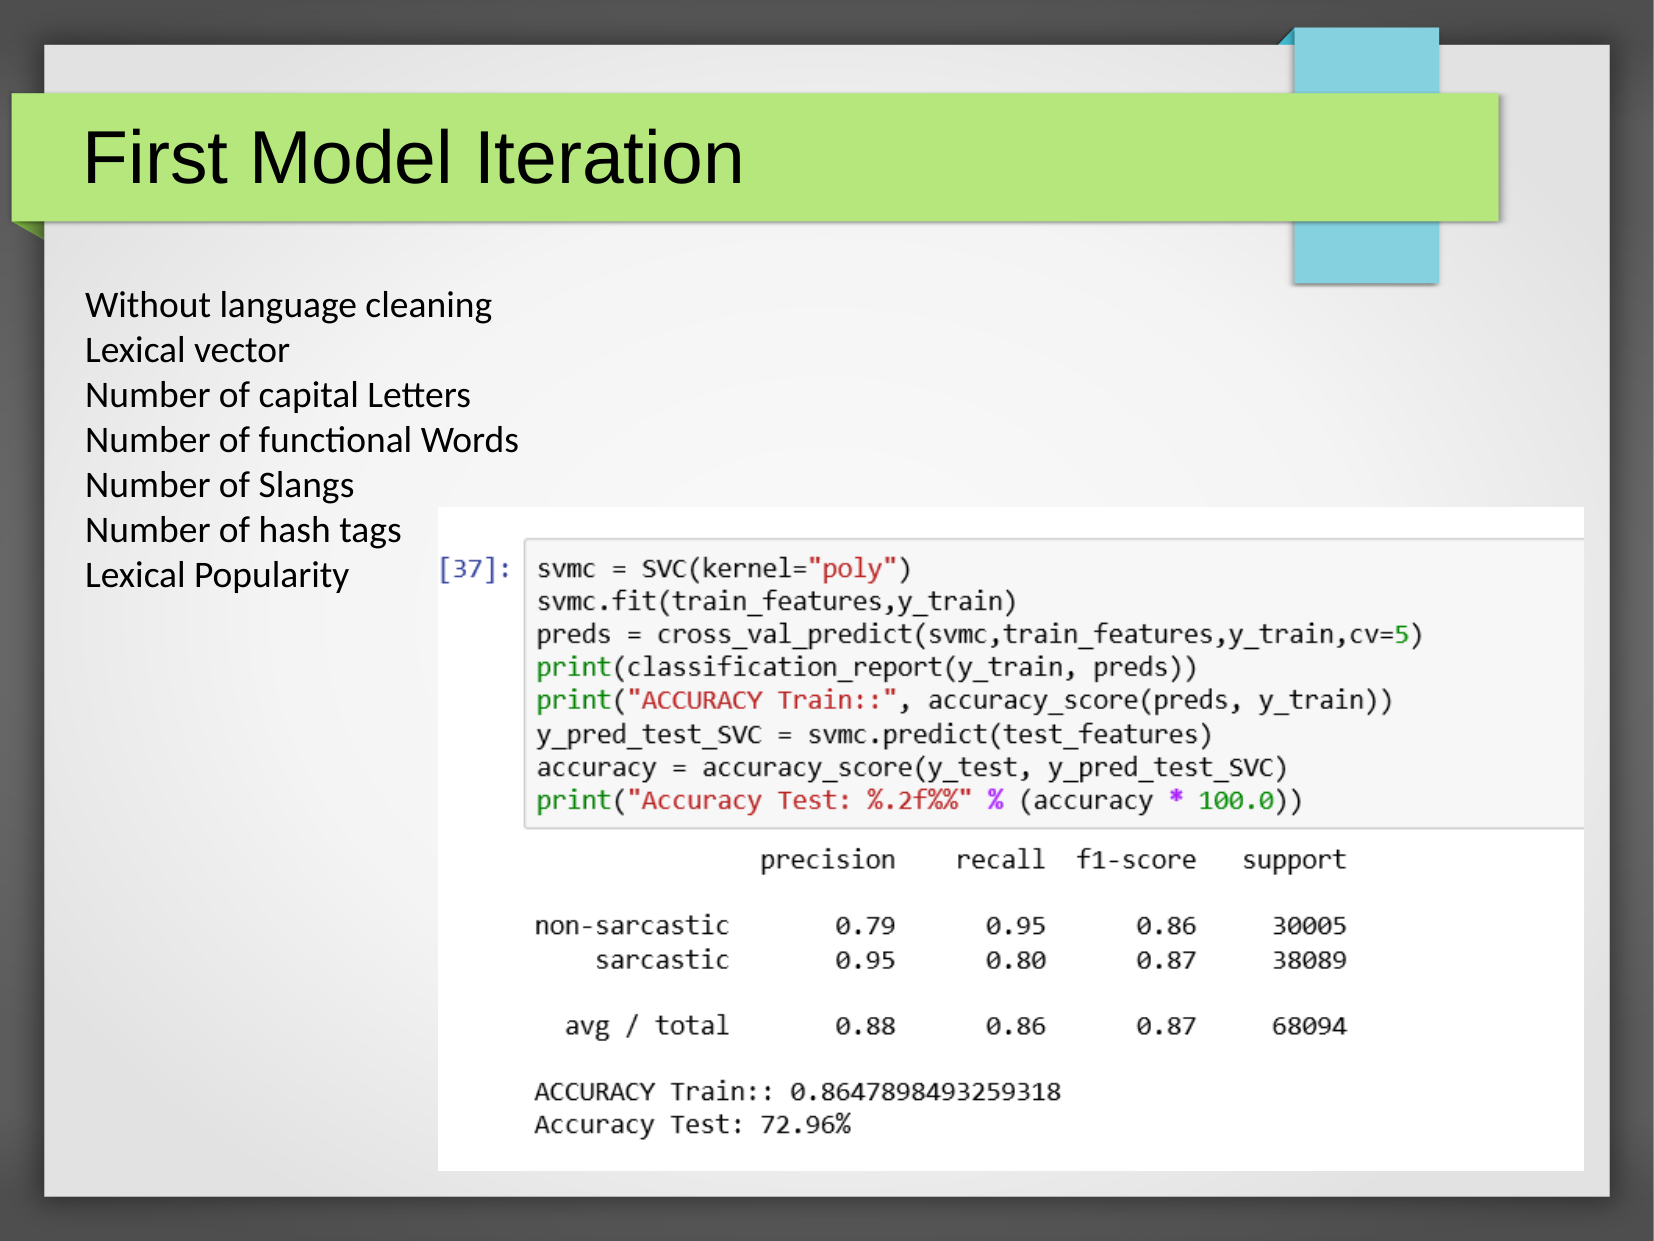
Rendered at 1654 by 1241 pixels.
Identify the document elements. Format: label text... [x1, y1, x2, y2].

title First Model Iteration [82, 94, 1264, 213]
text_box Without language cleaning Lexical vector Number of capital Letters Number of functional Words Number of Slangs Number of hash tags Lexical Popularity [70, 272, 540, 606]
picture [438, 507, 1584, 1171]
